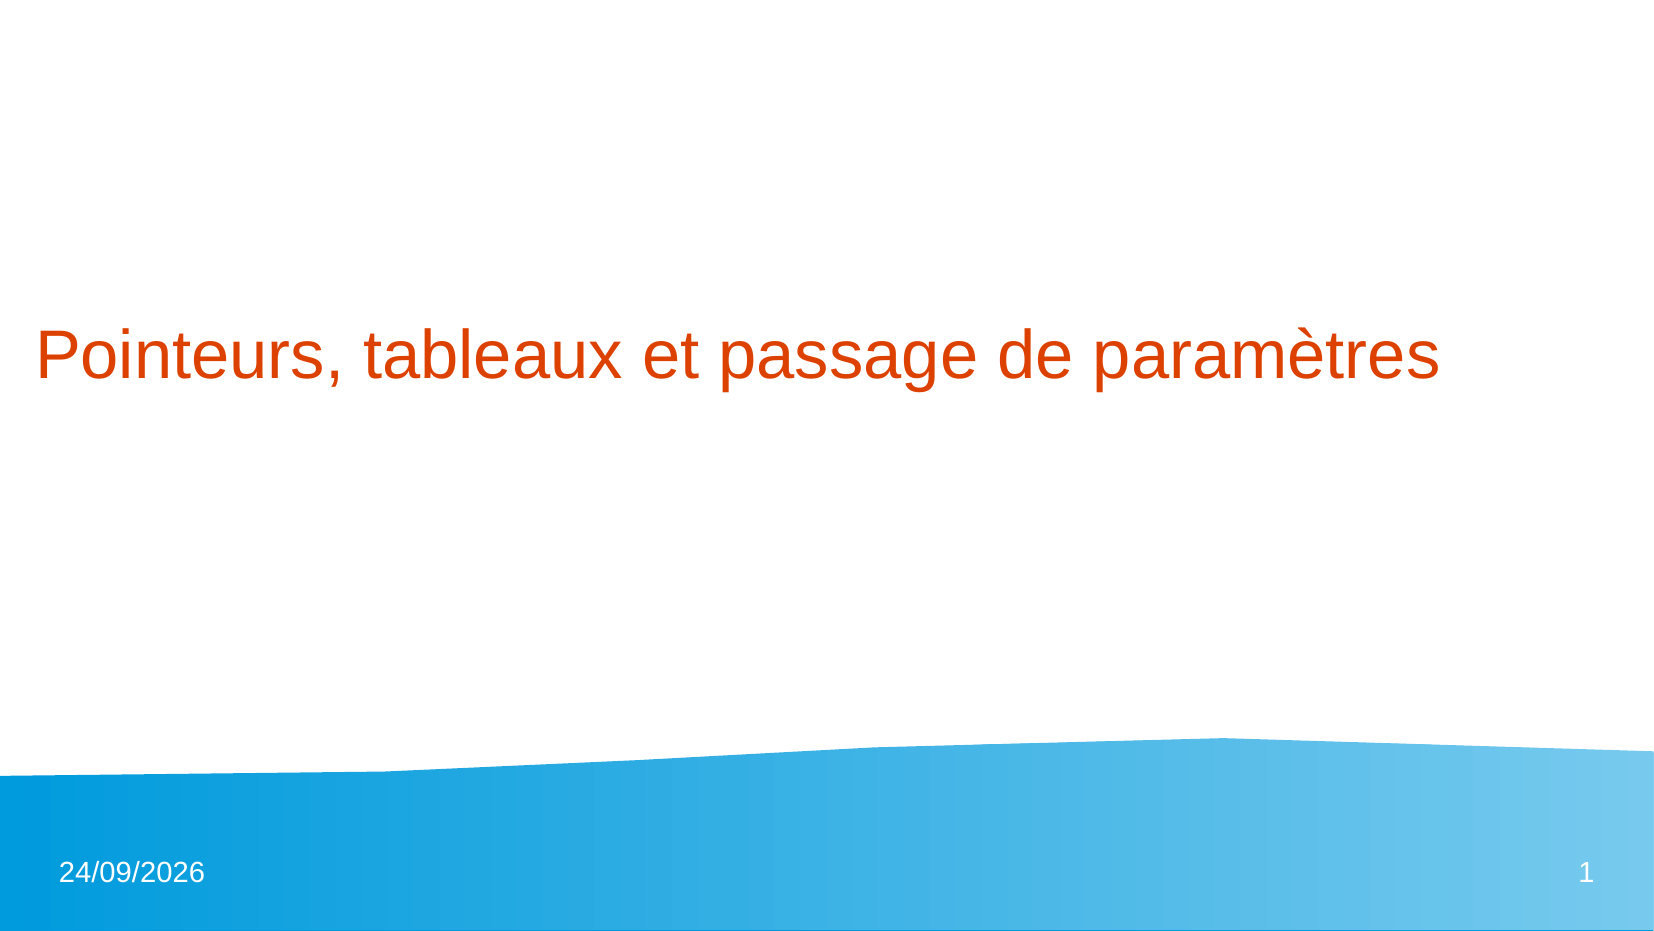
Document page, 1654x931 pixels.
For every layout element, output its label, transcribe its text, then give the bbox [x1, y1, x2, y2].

title Pointeurs, tableaux et passage de paramètres [0, 265, 1477, 443]
